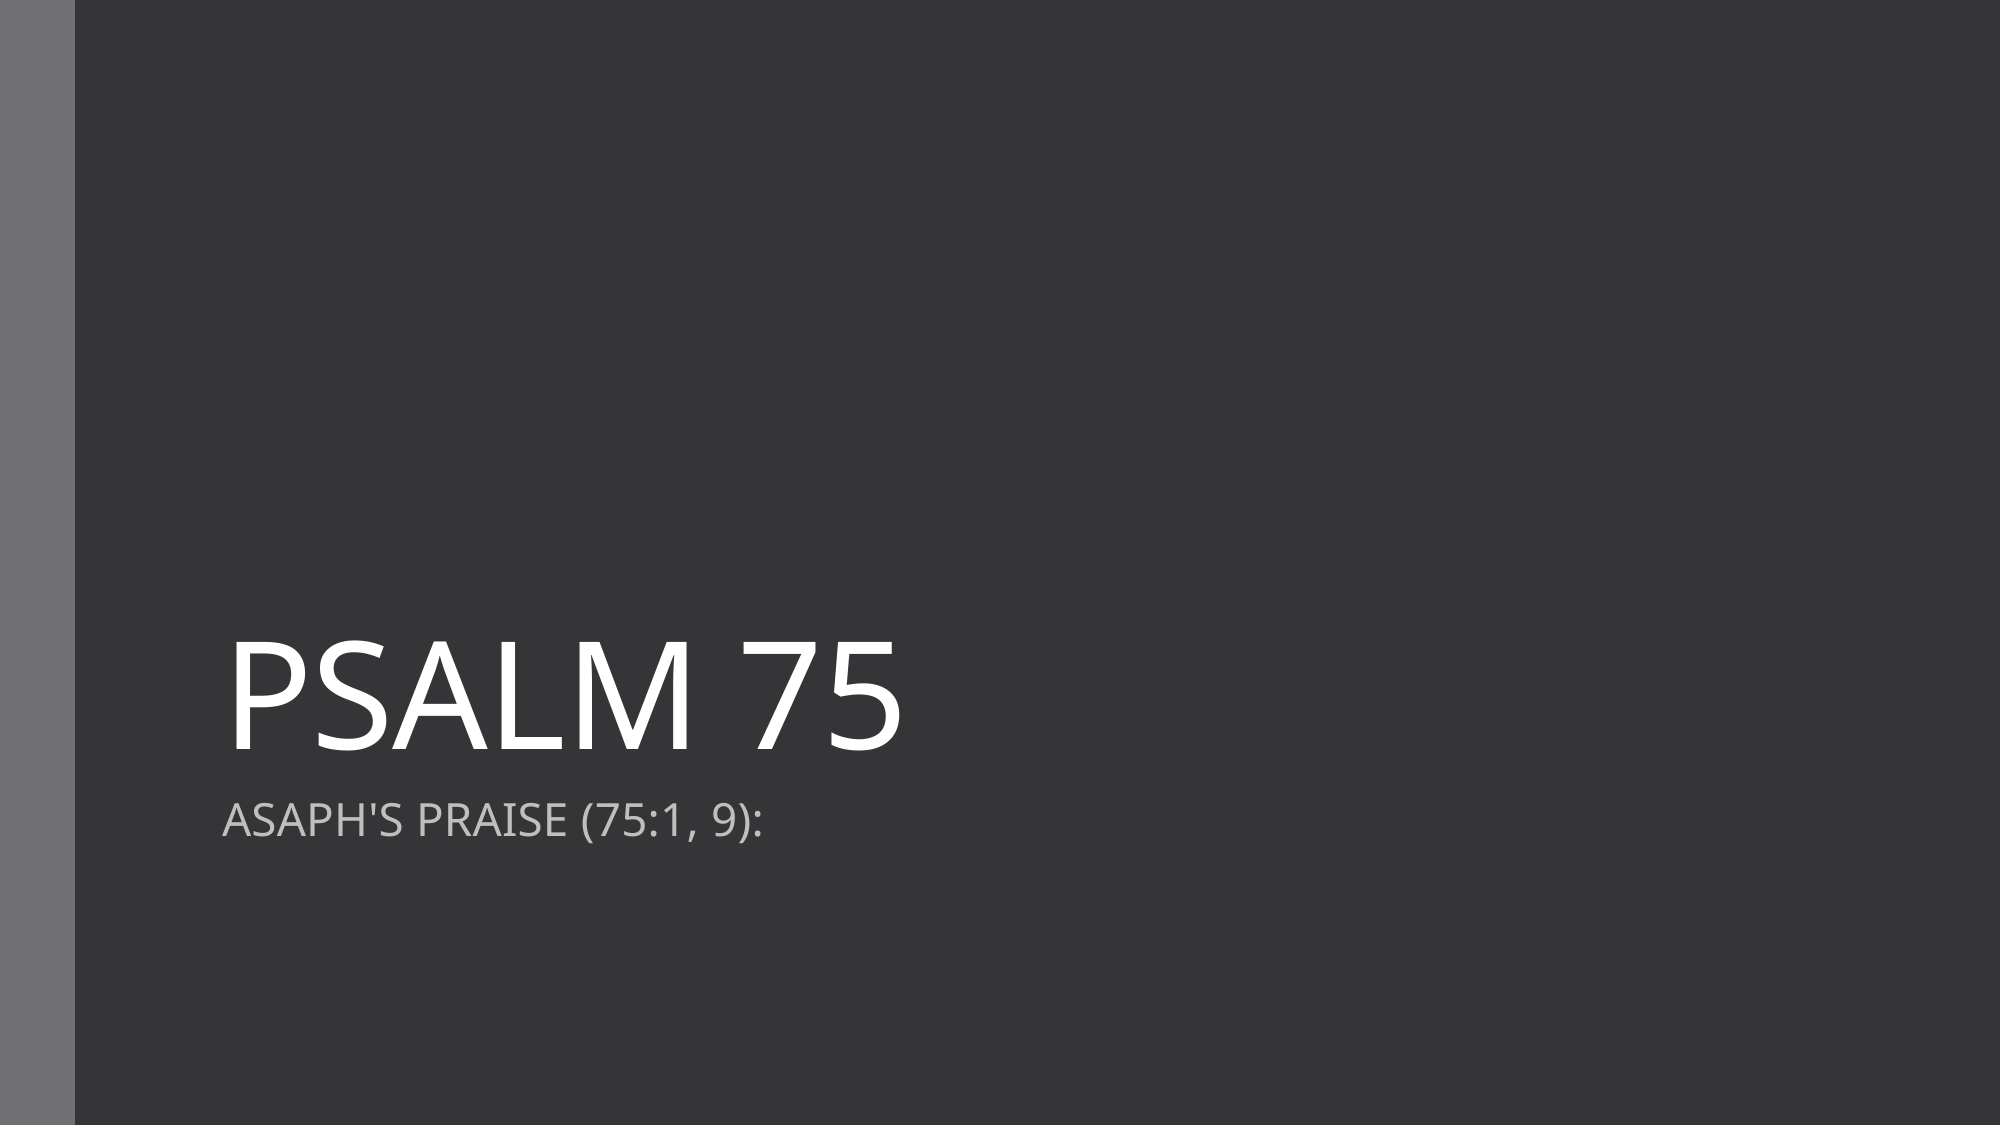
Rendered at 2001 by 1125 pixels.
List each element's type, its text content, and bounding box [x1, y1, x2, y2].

title PSALM 75 [206, 124, 1752, 787]
subtitle ASAPH'S PRAISE (75:1, 9): [206, 787, 1752, 1066]
